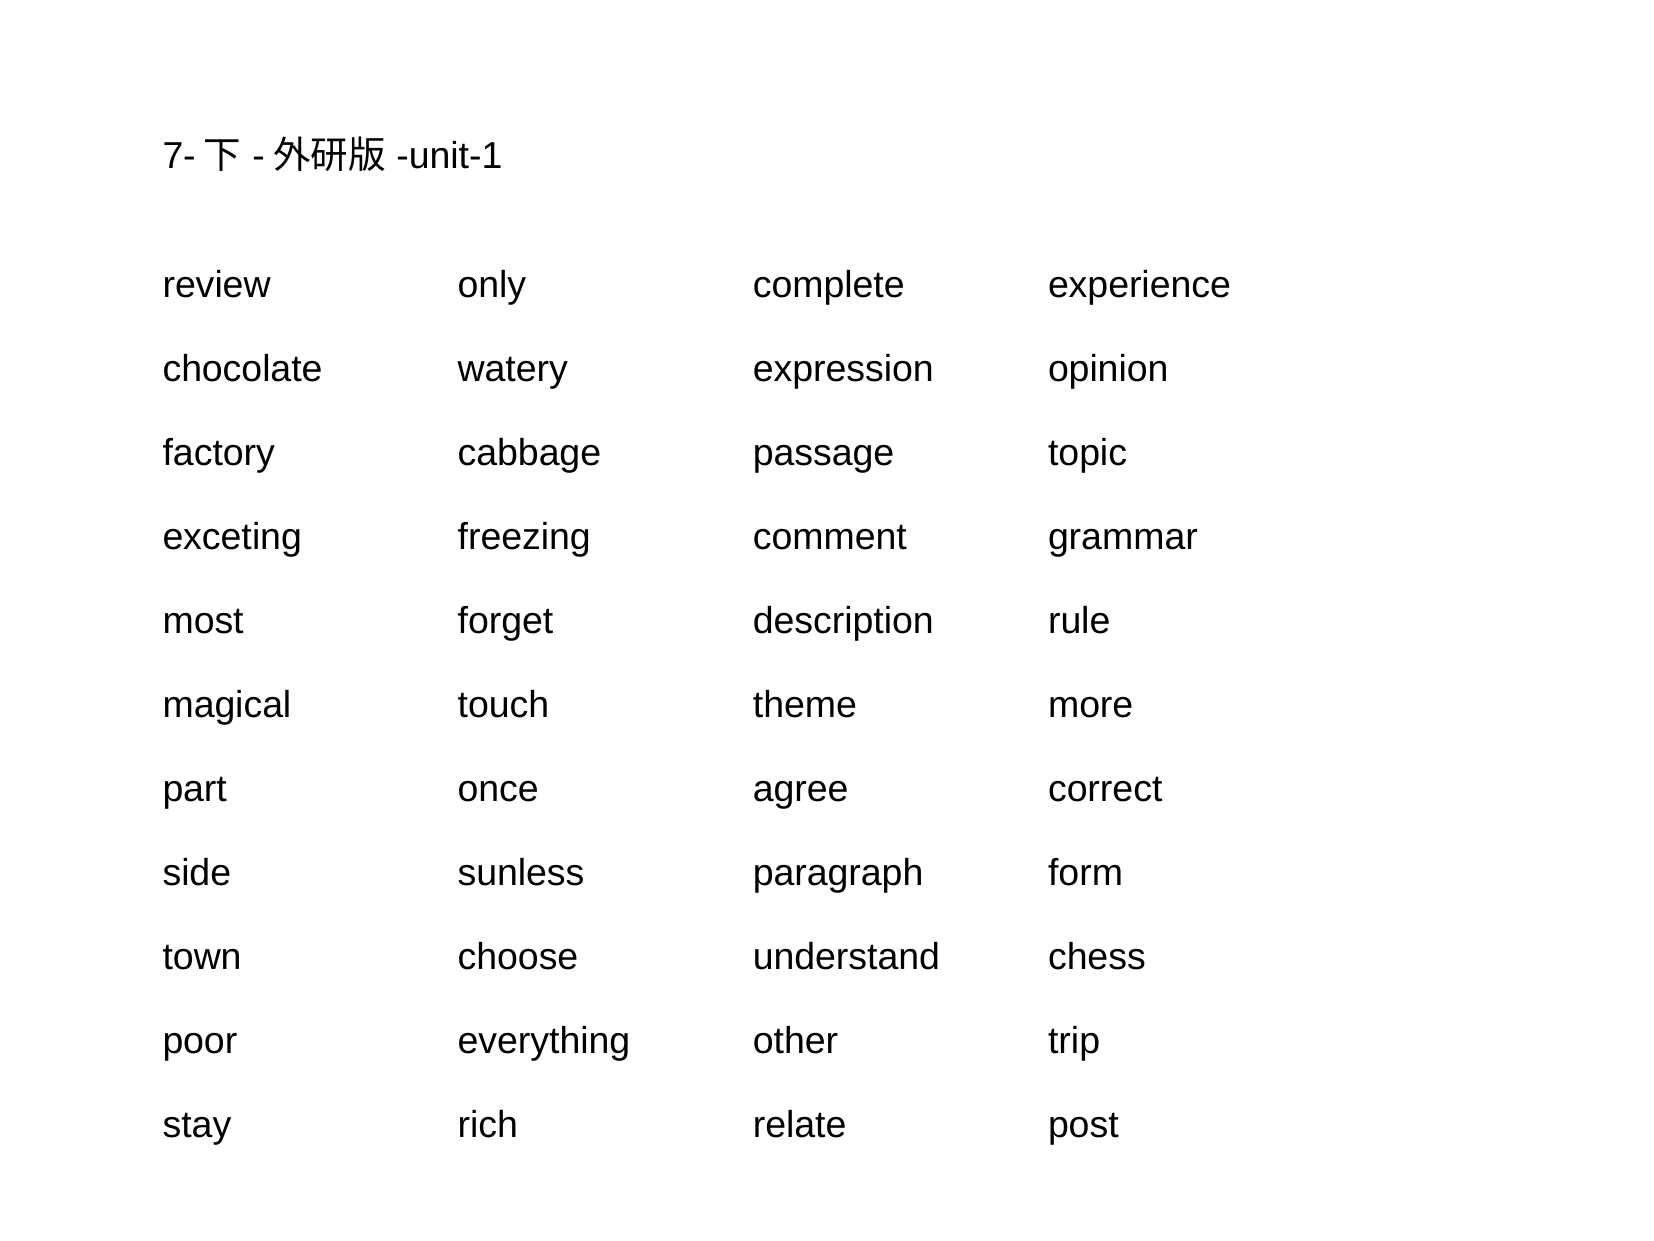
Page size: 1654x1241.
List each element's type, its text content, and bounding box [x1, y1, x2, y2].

text_box 7-下-外研版-unit-1 review only complete experience chocolate watery expression opinion factory cabbage passage topic exceting freezing comment grammar most forget description rule magical touch theme more part once agree correct side sunless paragraph form town choose understand chess poor everything other trip stay rich relate post [147, 118, 1506, 1152]
